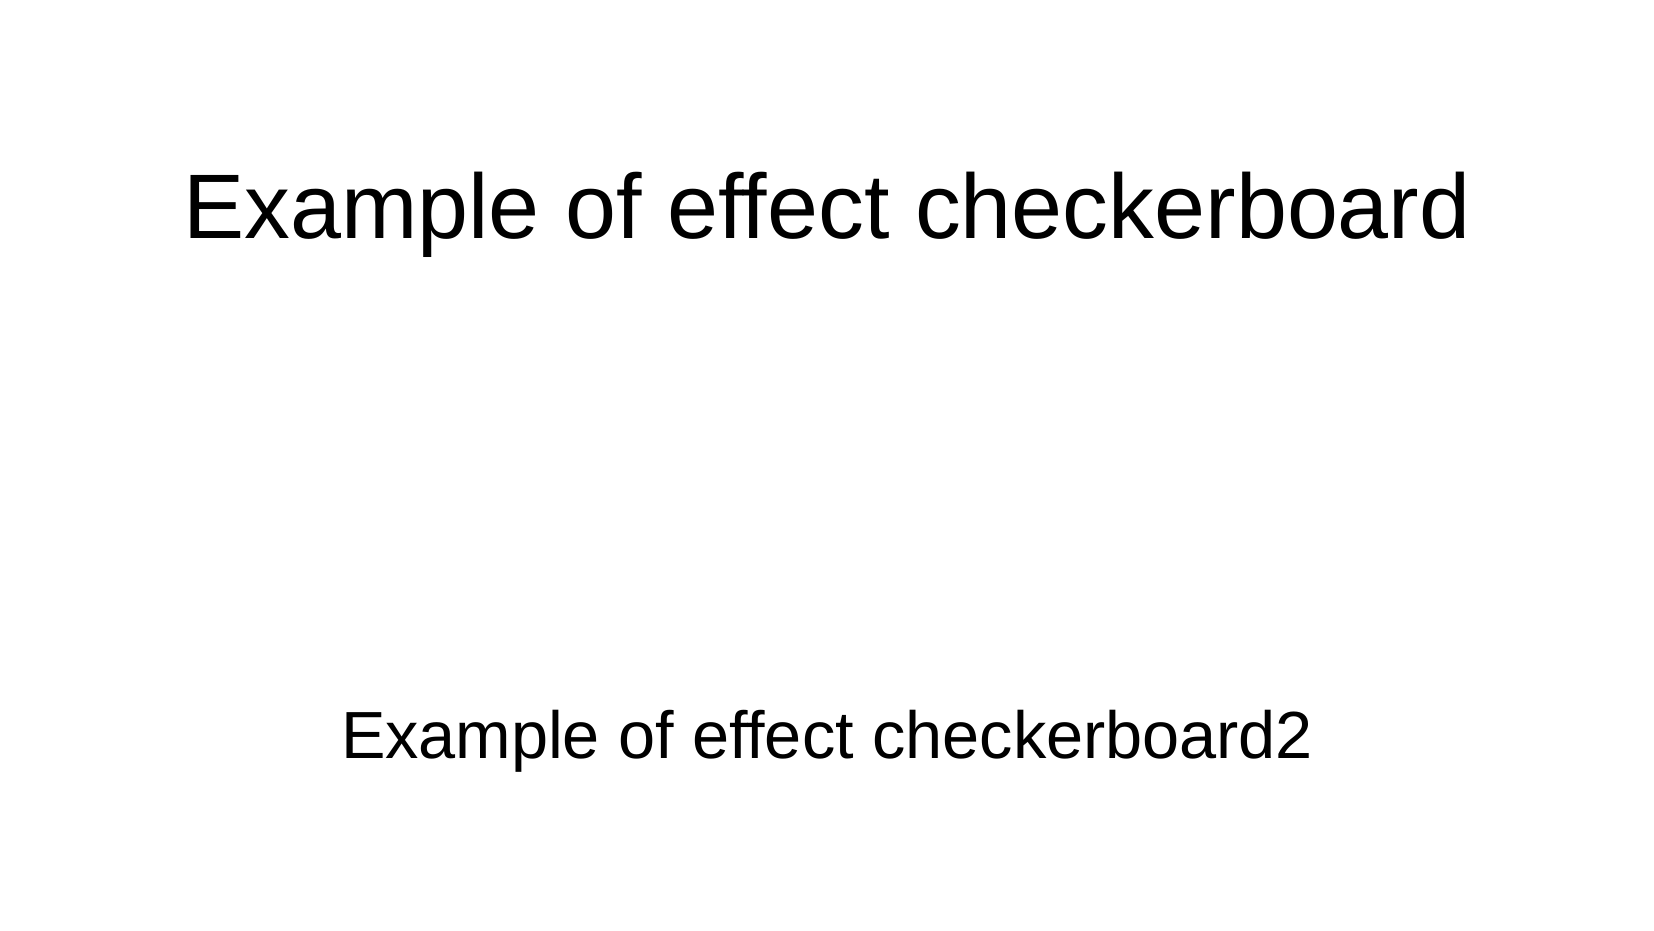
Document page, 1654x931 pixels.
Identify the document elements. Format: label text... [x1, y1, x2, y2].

subtitle Example of effect checkerboard2 [121, 344, 1534, 931]
title Example of effect checkerboard [121, 102, 1534, 311]
